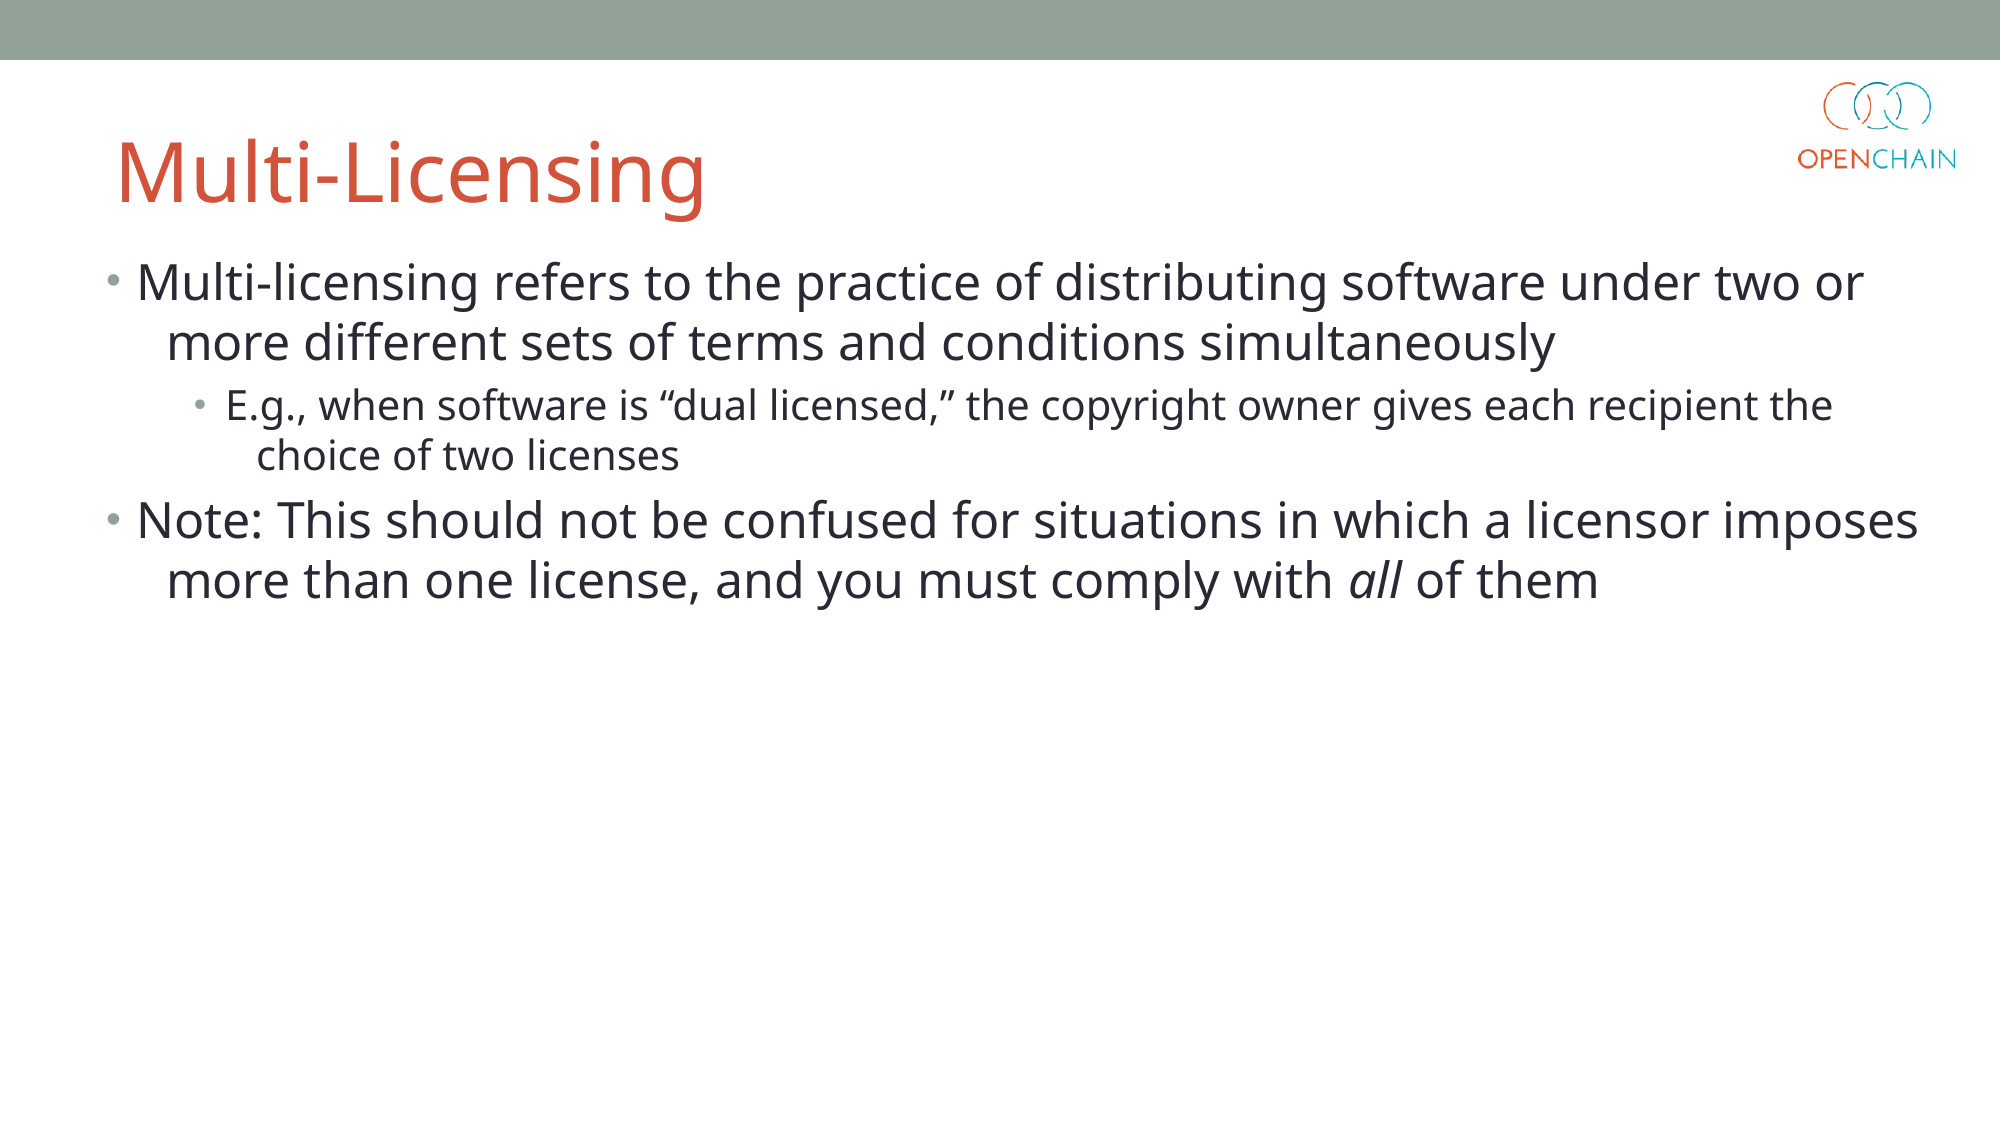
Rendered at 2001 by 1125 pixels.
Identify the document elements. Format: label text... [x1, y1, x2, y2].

text_box Multi-Licensing [100, 88, 1900, 243]
text_box Multi-licensing refers to the practice of distributing software under two or more different sets of terms and conditions simultaneously E.g., when software is “dual licensed,” the copyright owner gives each recipient the choice of two licenses Note: This should not be confused for situations in which a licensor imposes more than one license, and you must comply with all of them [91, 243, 1970, 1086]
